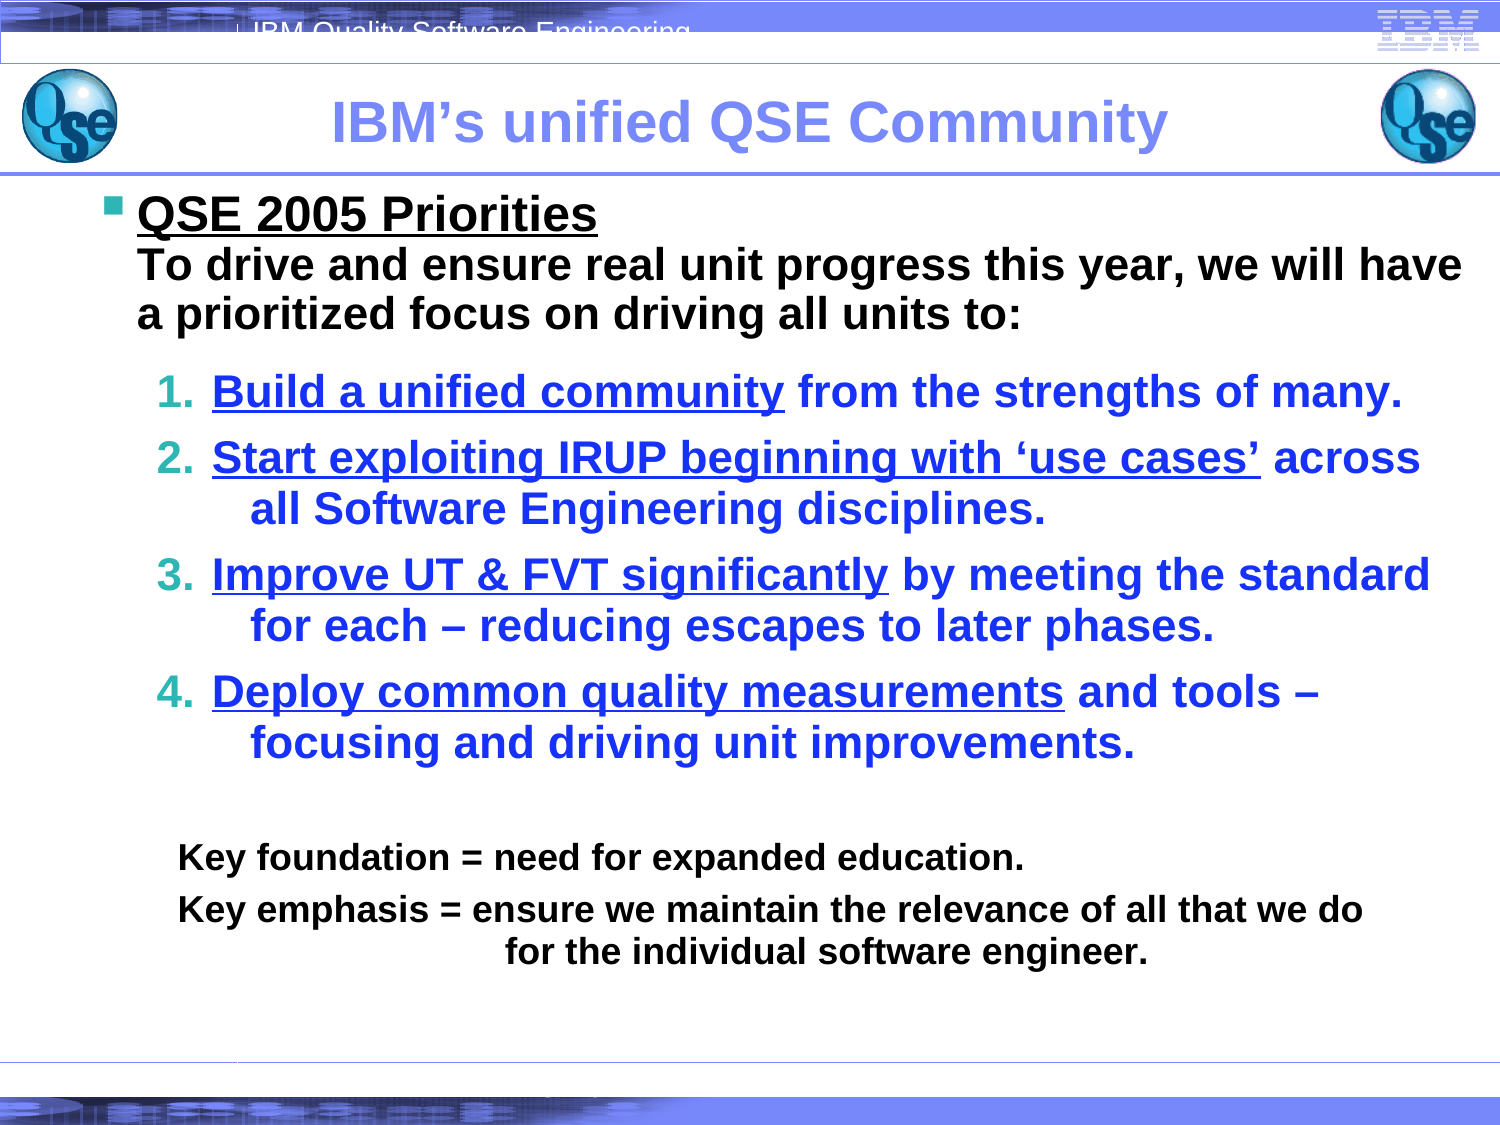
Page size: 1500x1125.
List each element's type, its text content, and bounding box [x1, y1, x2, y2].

list QSE 2005 Priorities To drive and ensure real unit progress this year, we will have a prioritized focus on driving all units to: Build a unified community from the strengths of many. Start exploiting IRUP beginning with ‘use cases’ across all Software Engineering disciplines. Improve UT & FVT significantly by meeting the standard for each – reducing escapes to later phases. Deploy common quality measurements and tools – focusing and driving unit improvements. Key foundation = need for expanded education. Key emphasis = ensure we maintain the relevance of all that we do for the individual software engineer. [84, 181, 1493, 1076]
picture [1376, 64, 1482, 170]
title IBM’s unified QSE Community [207, 87, 1294, 170]
picture [1, 1, 1500, 169]
picture [0, 1063, 1500, 1125]
